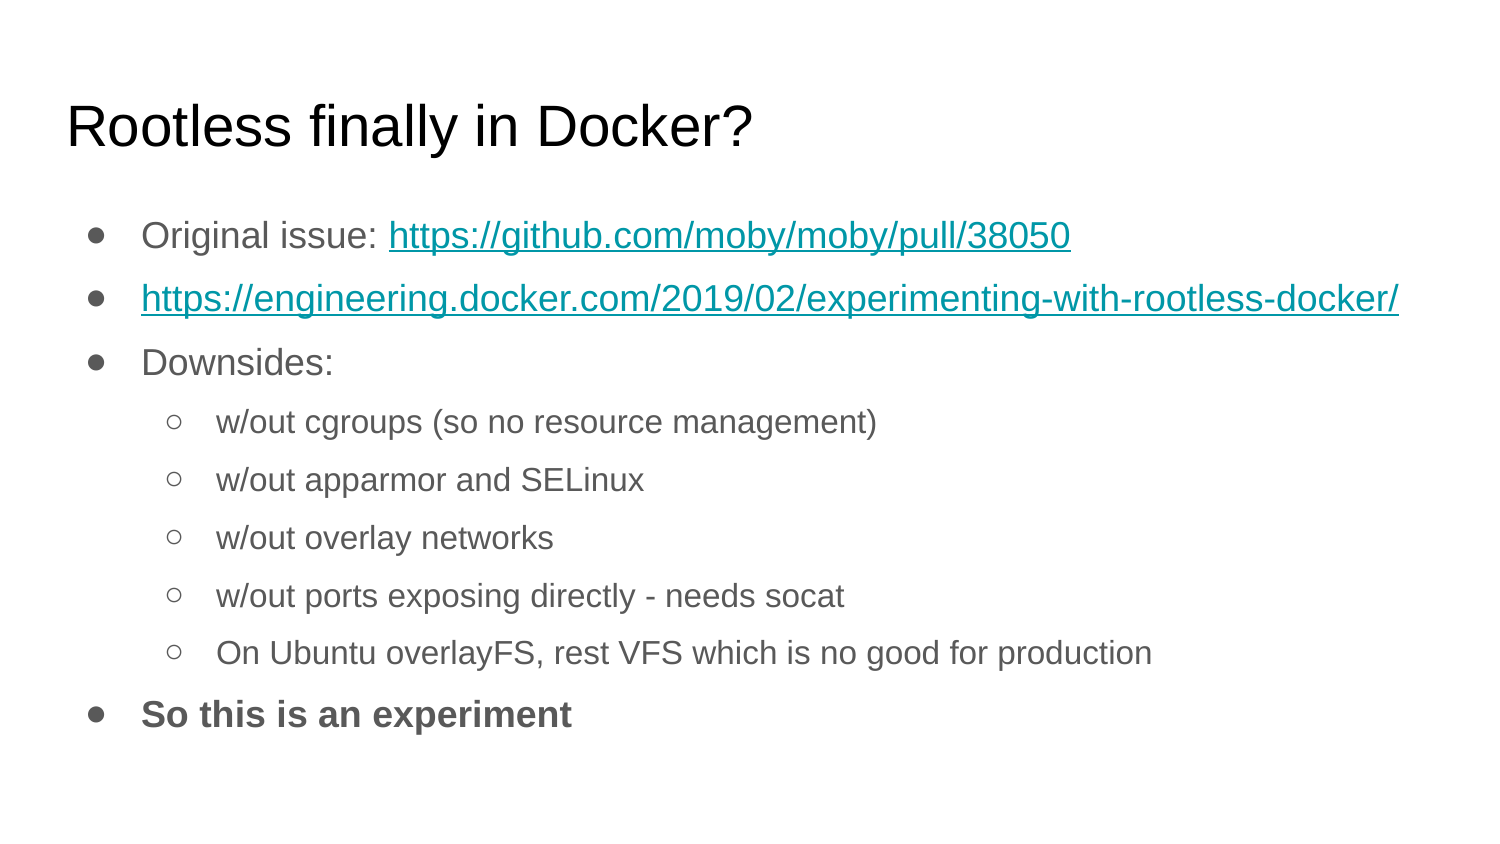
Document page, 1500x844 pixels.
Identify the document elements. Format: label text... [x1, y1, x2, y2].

list Original issue: https://github.com/moby/moby/pull/38050 https://engineering.docker.com/2019/02/experimenting-with-rootless-docker/ Downsides: w/out cgroups (so no resource management) w/out apparmor and SELinux w/out overlay networks w/out ports exposing directly - needs socat On Ubuntu overlayFS, rest VFS which is no good for production So this is an experiment [51, 189, 1449, 750]
title Rootless finally in Docker? [51, 72, 1449, 167]
